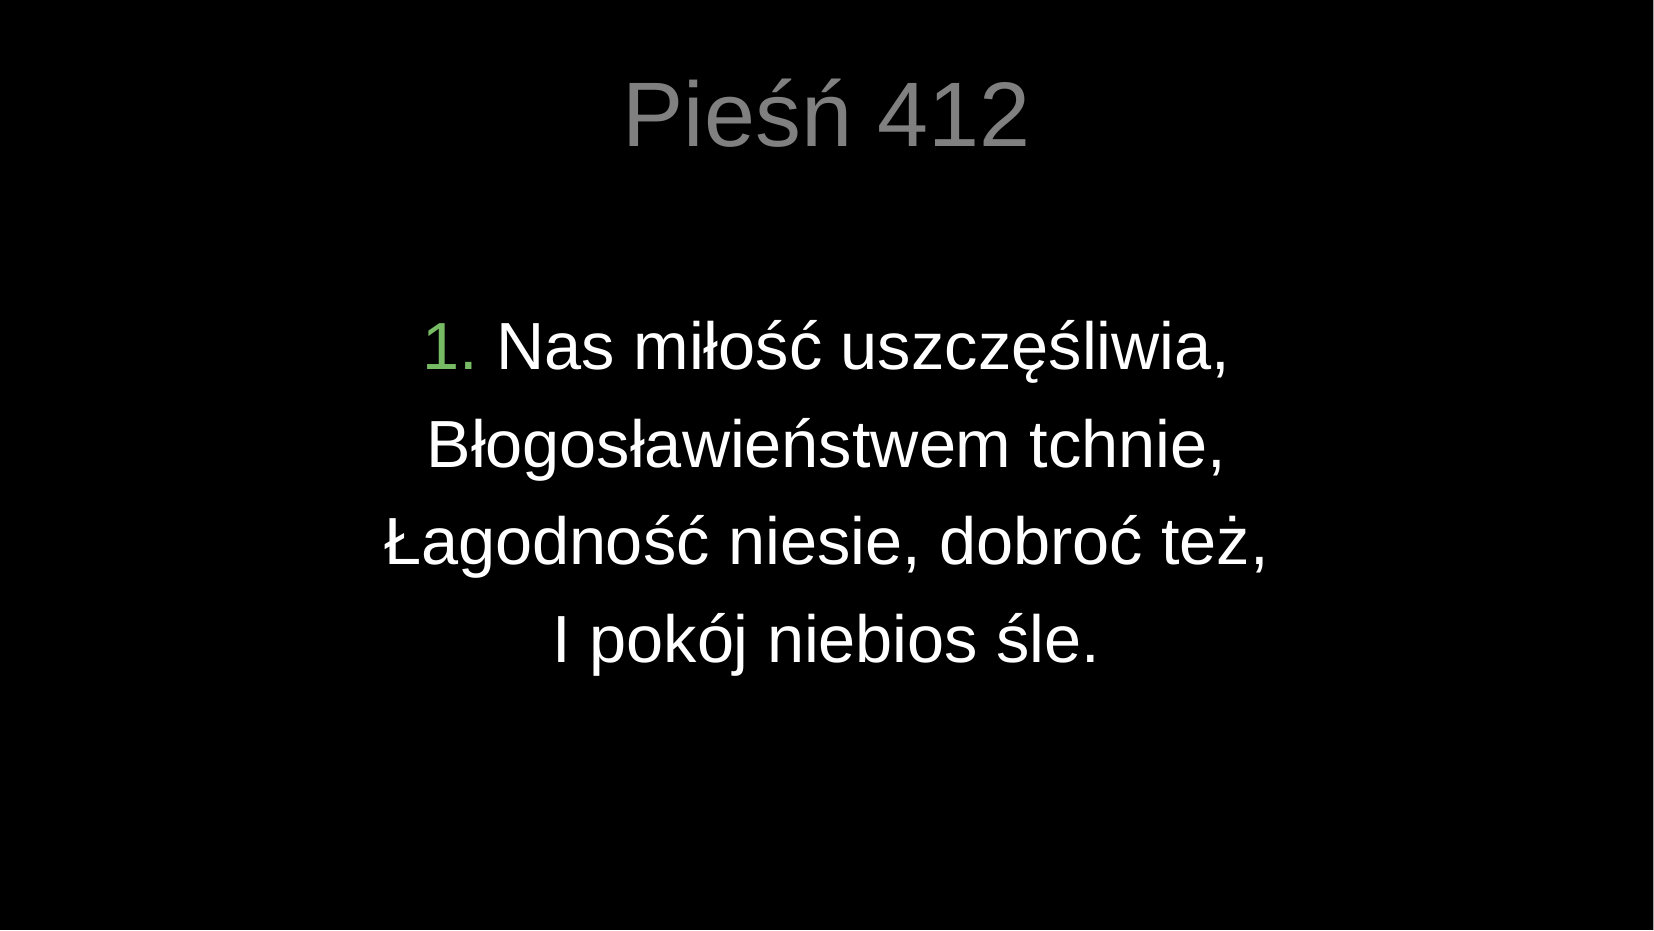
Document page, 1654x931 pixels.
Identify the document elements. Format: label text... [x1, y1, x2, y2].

title Pieśń 412 [82, 37, 1571, 193]
subtitle 1. Nas miłość uszczęśliwia, Błogosławieństwem tchnie, Łagodność niesie, dobroć też, I pokój niebios śle. [82, 217, 1571, 757]
